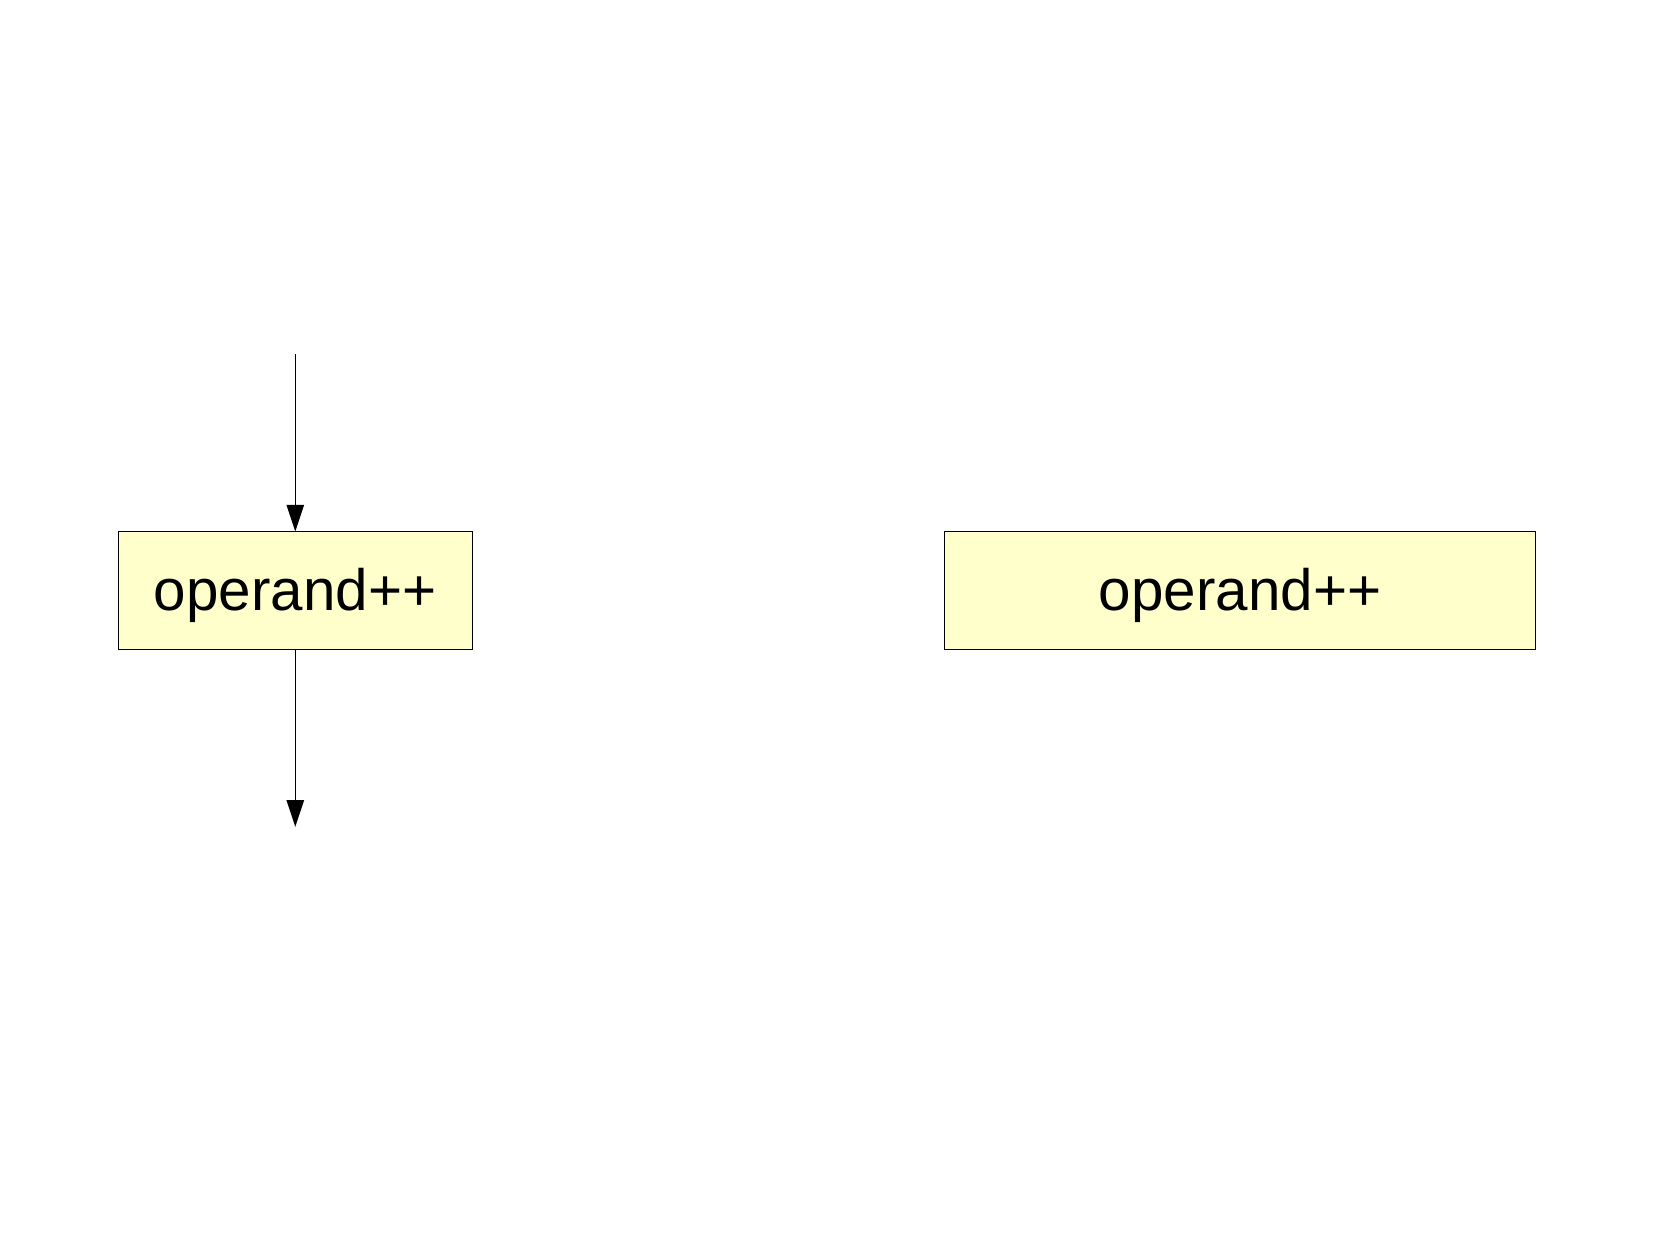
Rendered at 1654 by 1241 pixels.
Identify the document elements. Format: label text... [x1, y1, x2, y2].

text_box operand++ [944, 531, 1536, 650]
text_box operand++ [118, 531, 473, 650]
